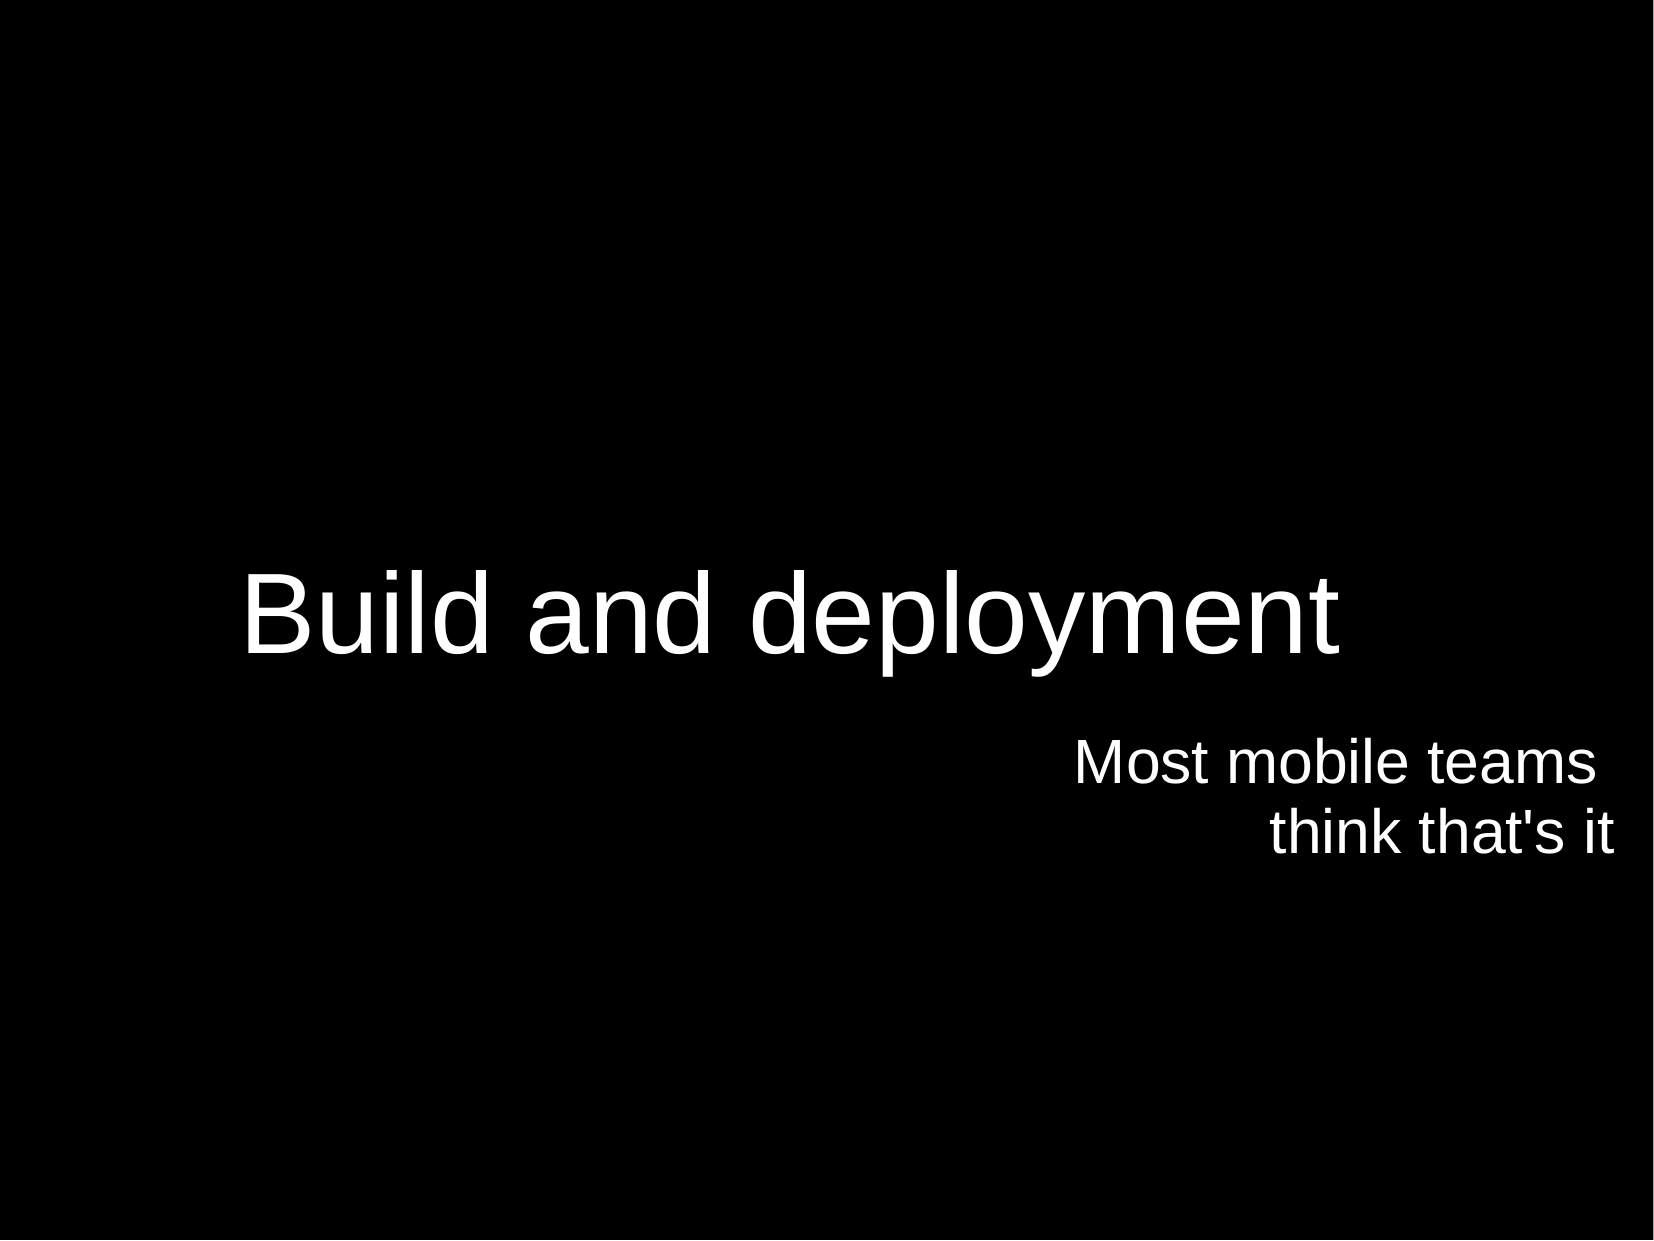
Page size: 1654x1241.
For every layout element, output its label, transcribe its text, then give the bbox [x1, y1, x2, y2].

text_box Build and deployment [224, 542, 1357, 686]
text_box Most mobile teams think that's it [1059, 719, 1630, 875]
